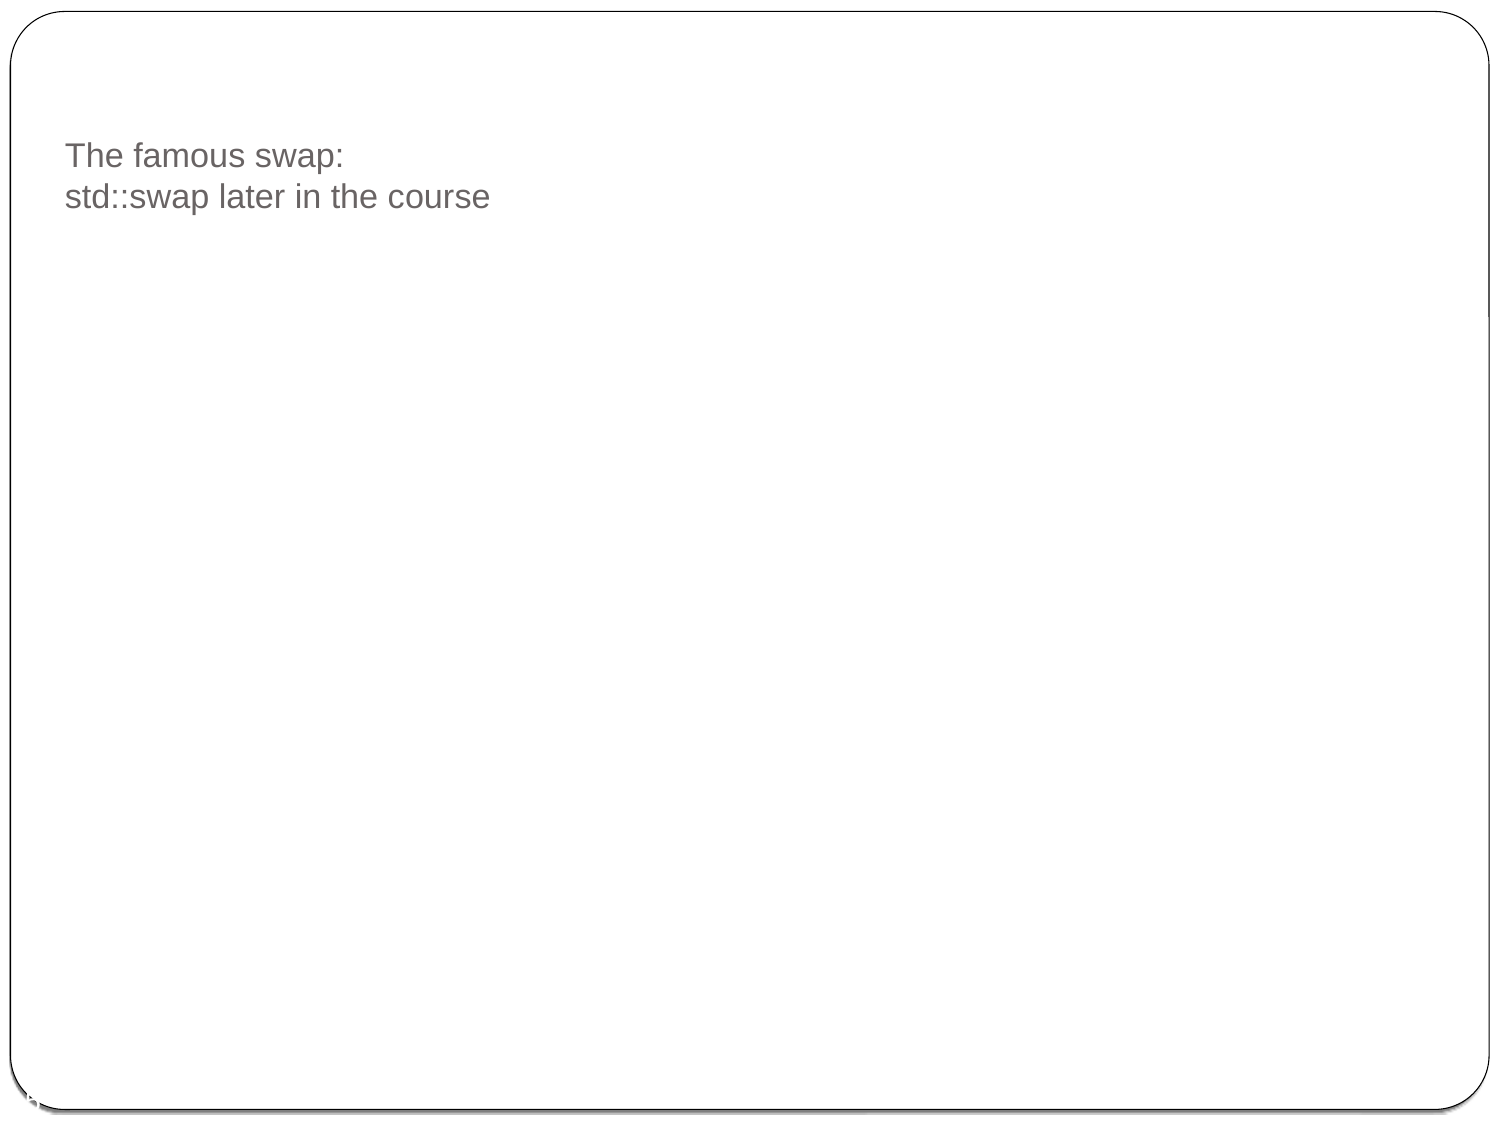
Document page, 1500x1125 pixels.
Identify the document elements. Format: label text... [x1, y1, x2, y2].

title The famous swap: std::swap later in the course [50, 125, 1450, 230]
slide_number <number> [0, 1074, 50, 1125]
